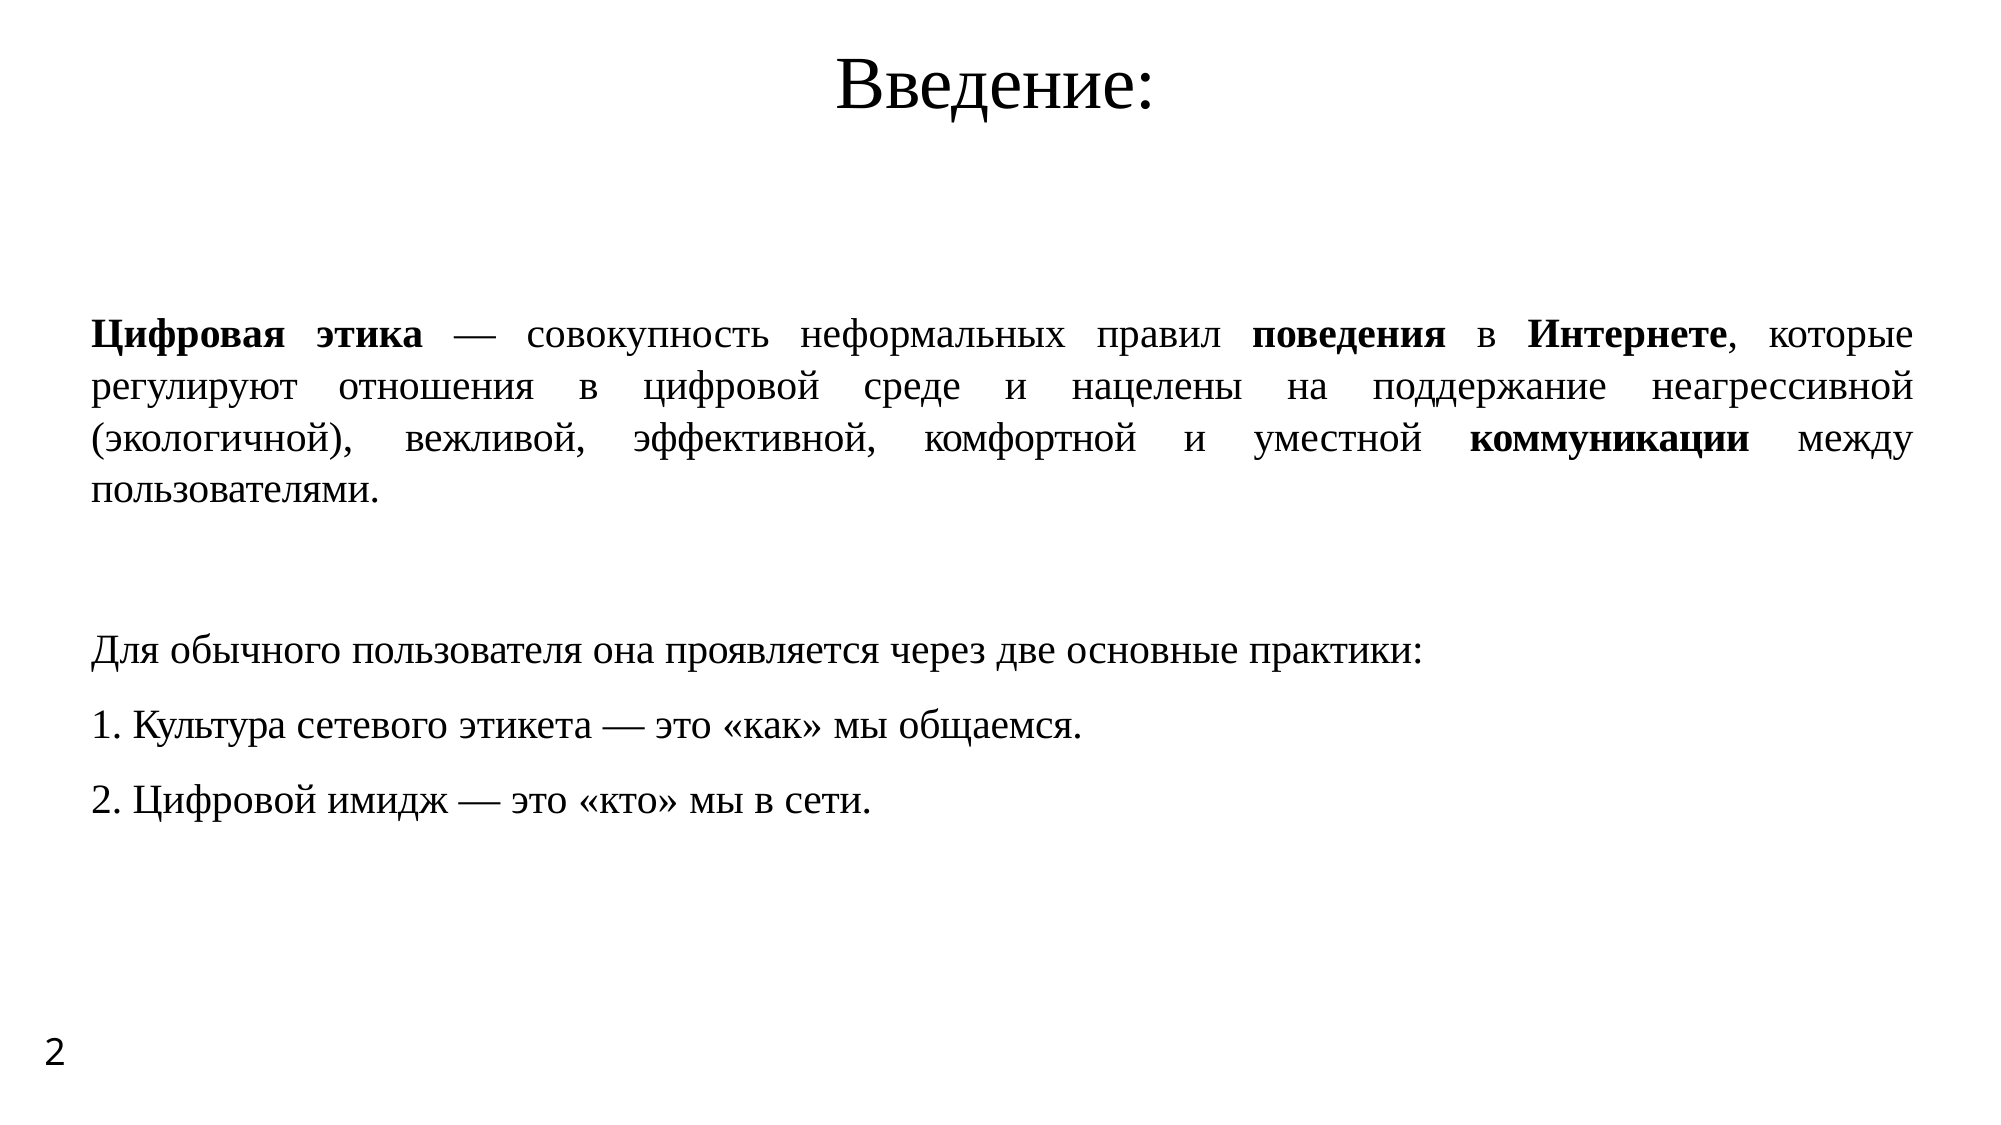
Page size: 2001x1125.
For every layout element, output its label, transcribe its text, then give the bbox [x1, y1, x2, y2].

text_box Цифровая этика — совокупность неформальных правил поведения в Интернете, которые регулируют отношения в цифровой среде и нацелены на поддержание неагрессивной (экологичной), вежливой, эффективной, комфортной и уместной коммуникации между пользователями. Для обычного пользователя она проявляется через две основные практики: Культура сетевого этикета — это «как» мы общаемся. Цифровой имидж — это «кто» мы в сети. [88, 303, 1915, 822]
title Введение: [833, 31, 1160, 574]
slide_number 2 [38, 1028, 74, 1076]
